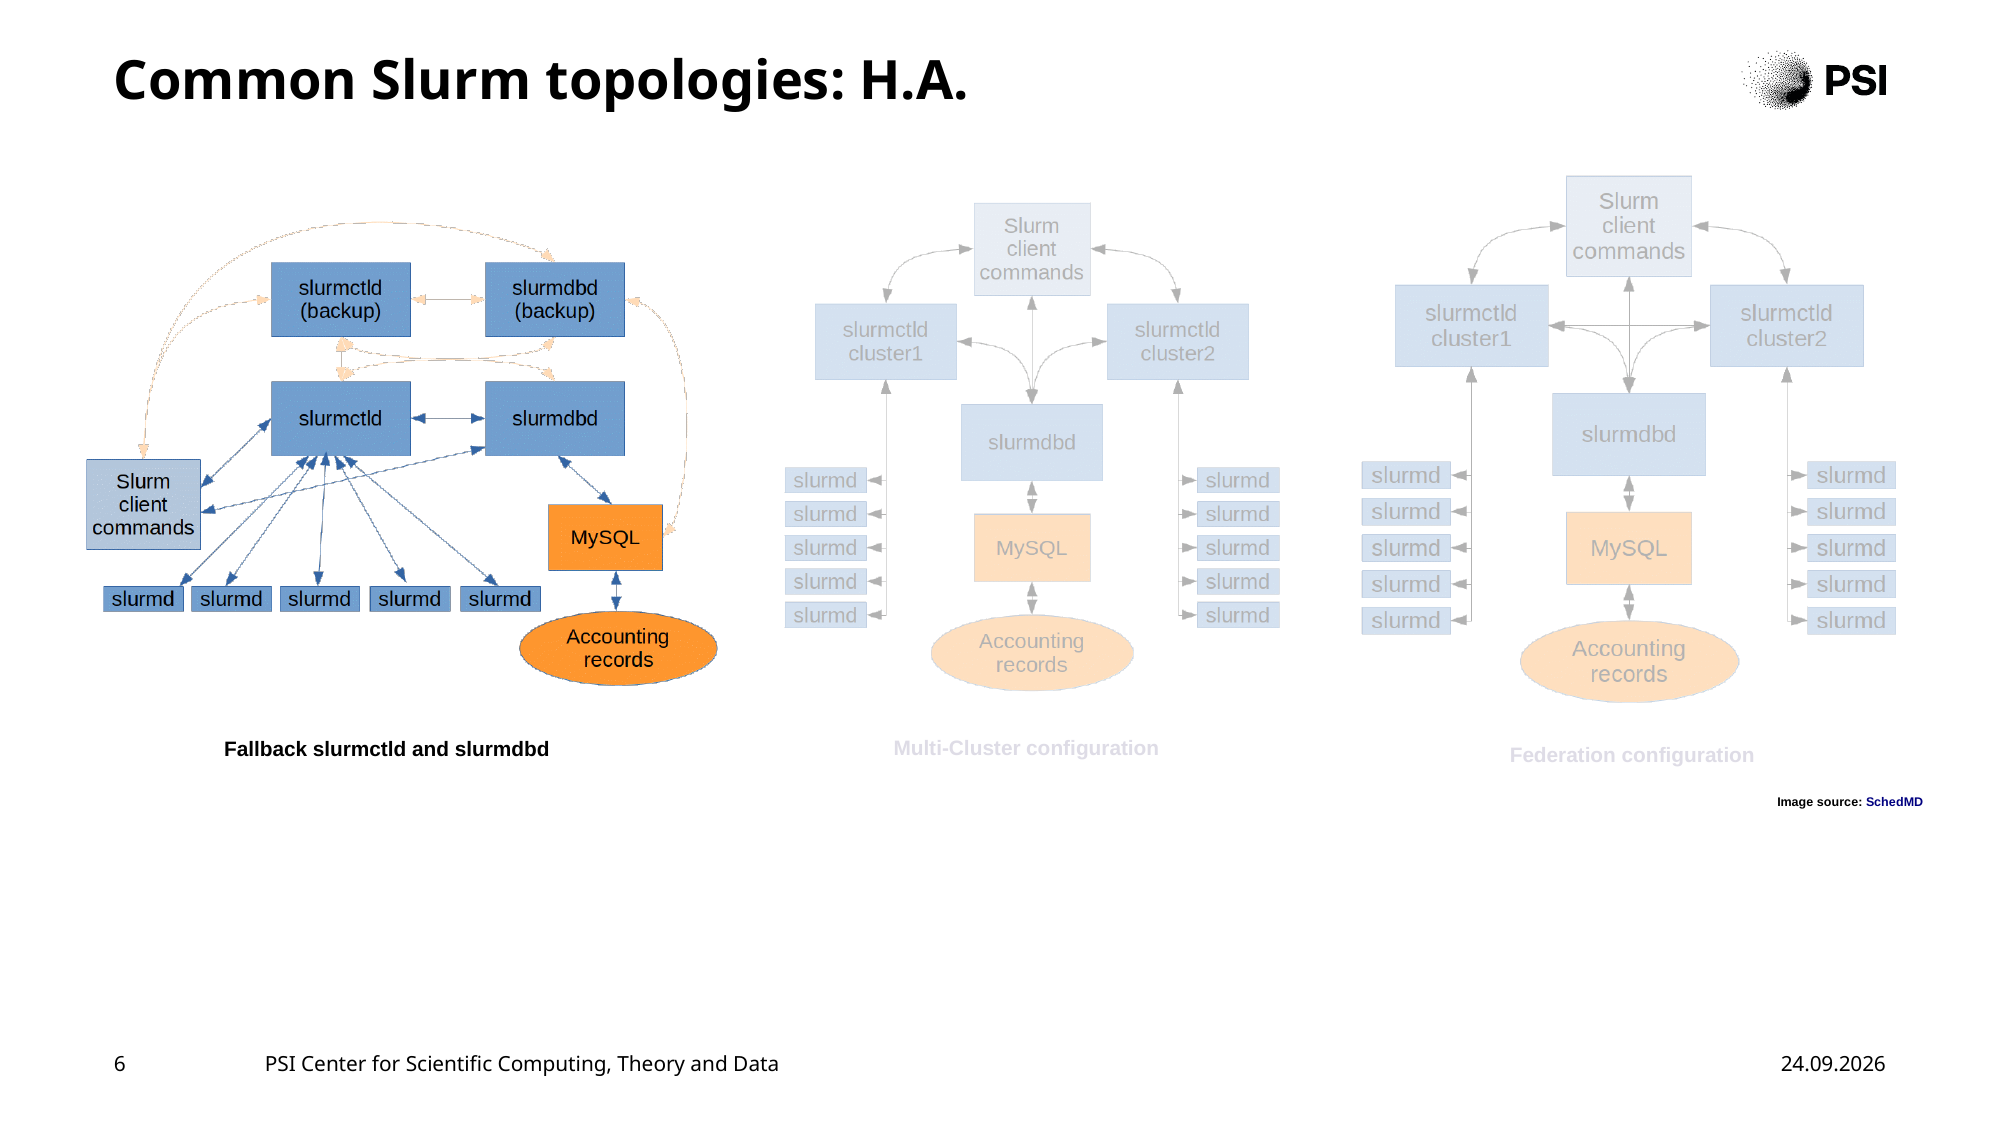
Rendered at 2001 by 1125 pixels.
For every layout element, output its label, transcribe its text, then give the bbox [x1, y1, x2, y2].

picture [1341, 158, 1913, 713]
text_box Fallback slurmctld and slurmdbd [199, 730, 581, 792]
picture [750, 189, 1312, 701]
text_box Federation configuration [1466, 736, 1804, 798]
text_box Multi-Cluster configuration [854, 729, 1204, 791]
title Common Slurm topologies: H.A. [114, 45, 1585, 179]
picture [80, 214, 726, 702]
text_box Image source: SchedMD [1762, 787, 1943, 826]
